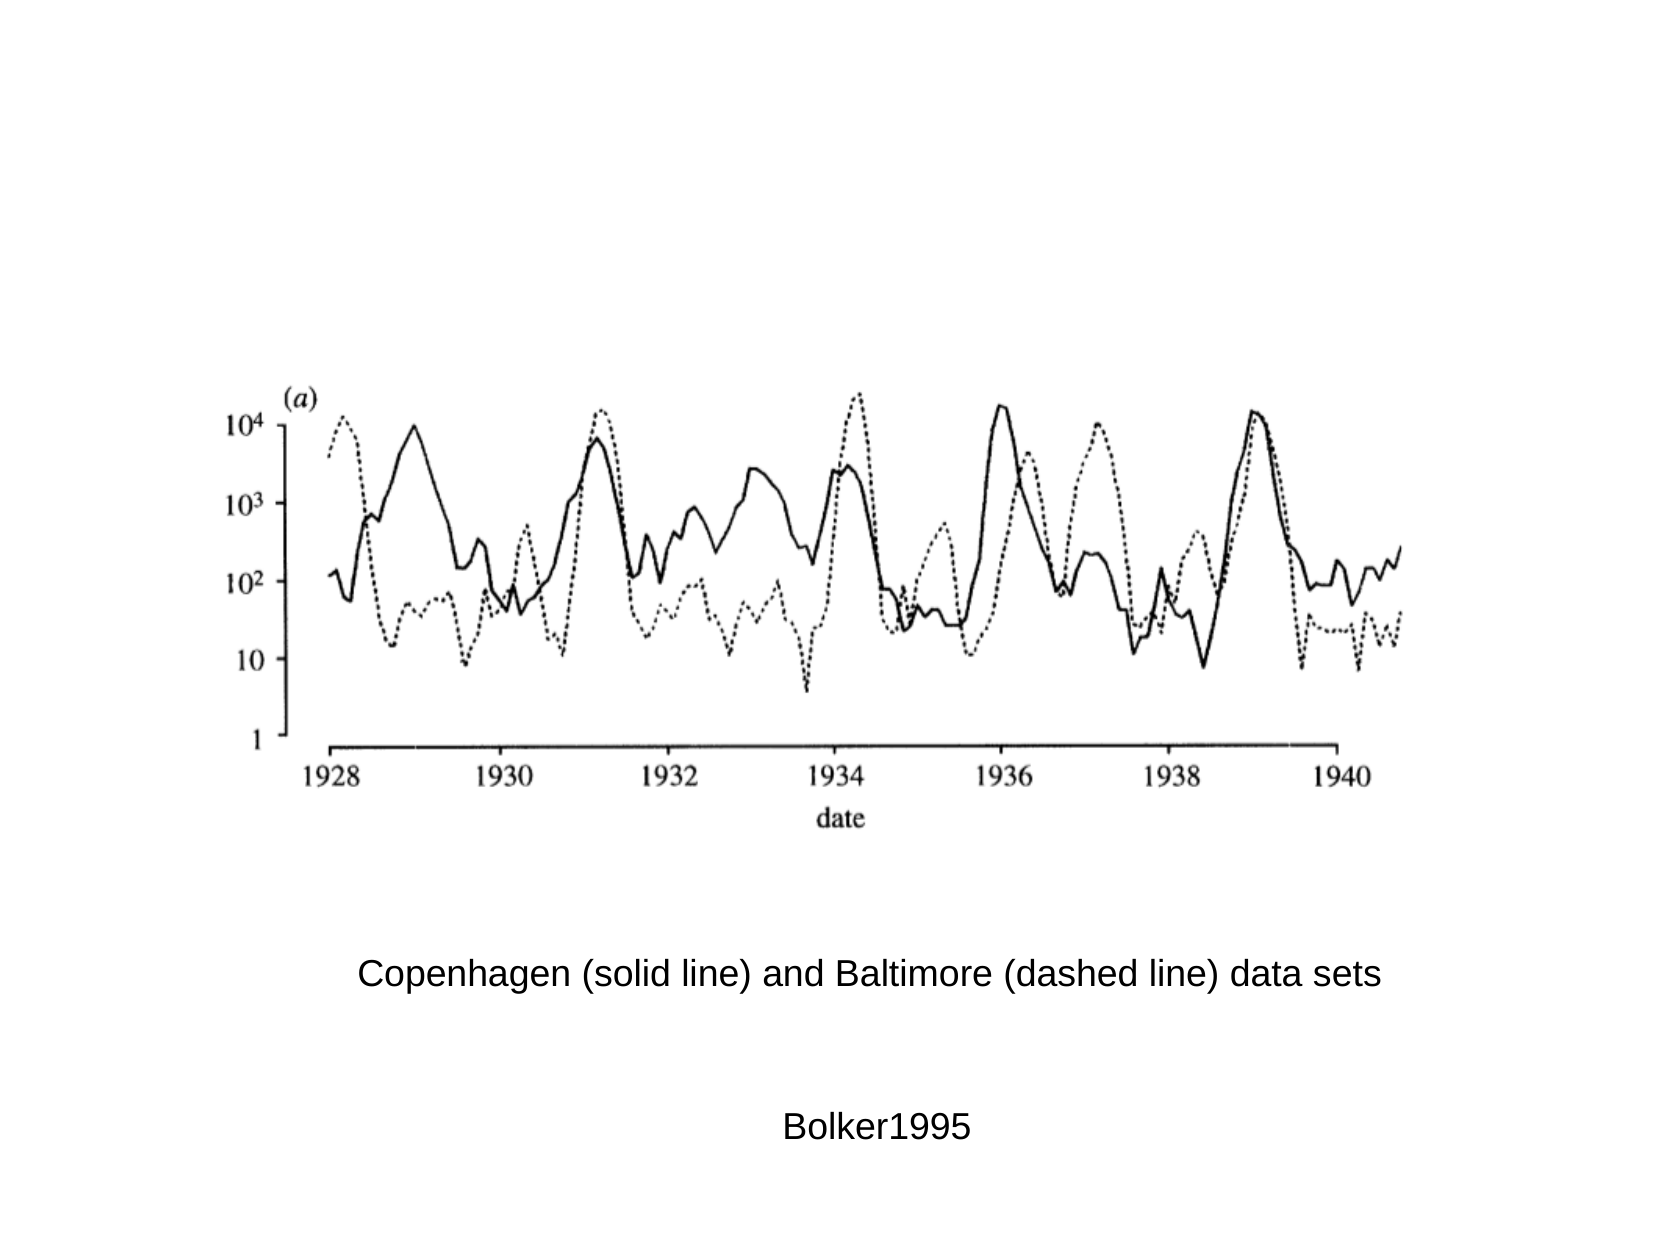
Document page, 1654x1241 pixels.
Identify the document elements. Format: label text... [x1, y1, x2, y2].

text_box Copenhagen (solid line) and Baltimore (dashed line) data sets [342, 944, 1397, 1002]
text_box Bolker1995 [767, 1098, 987, 1156]
picture [168, 380, 1489, 859]
